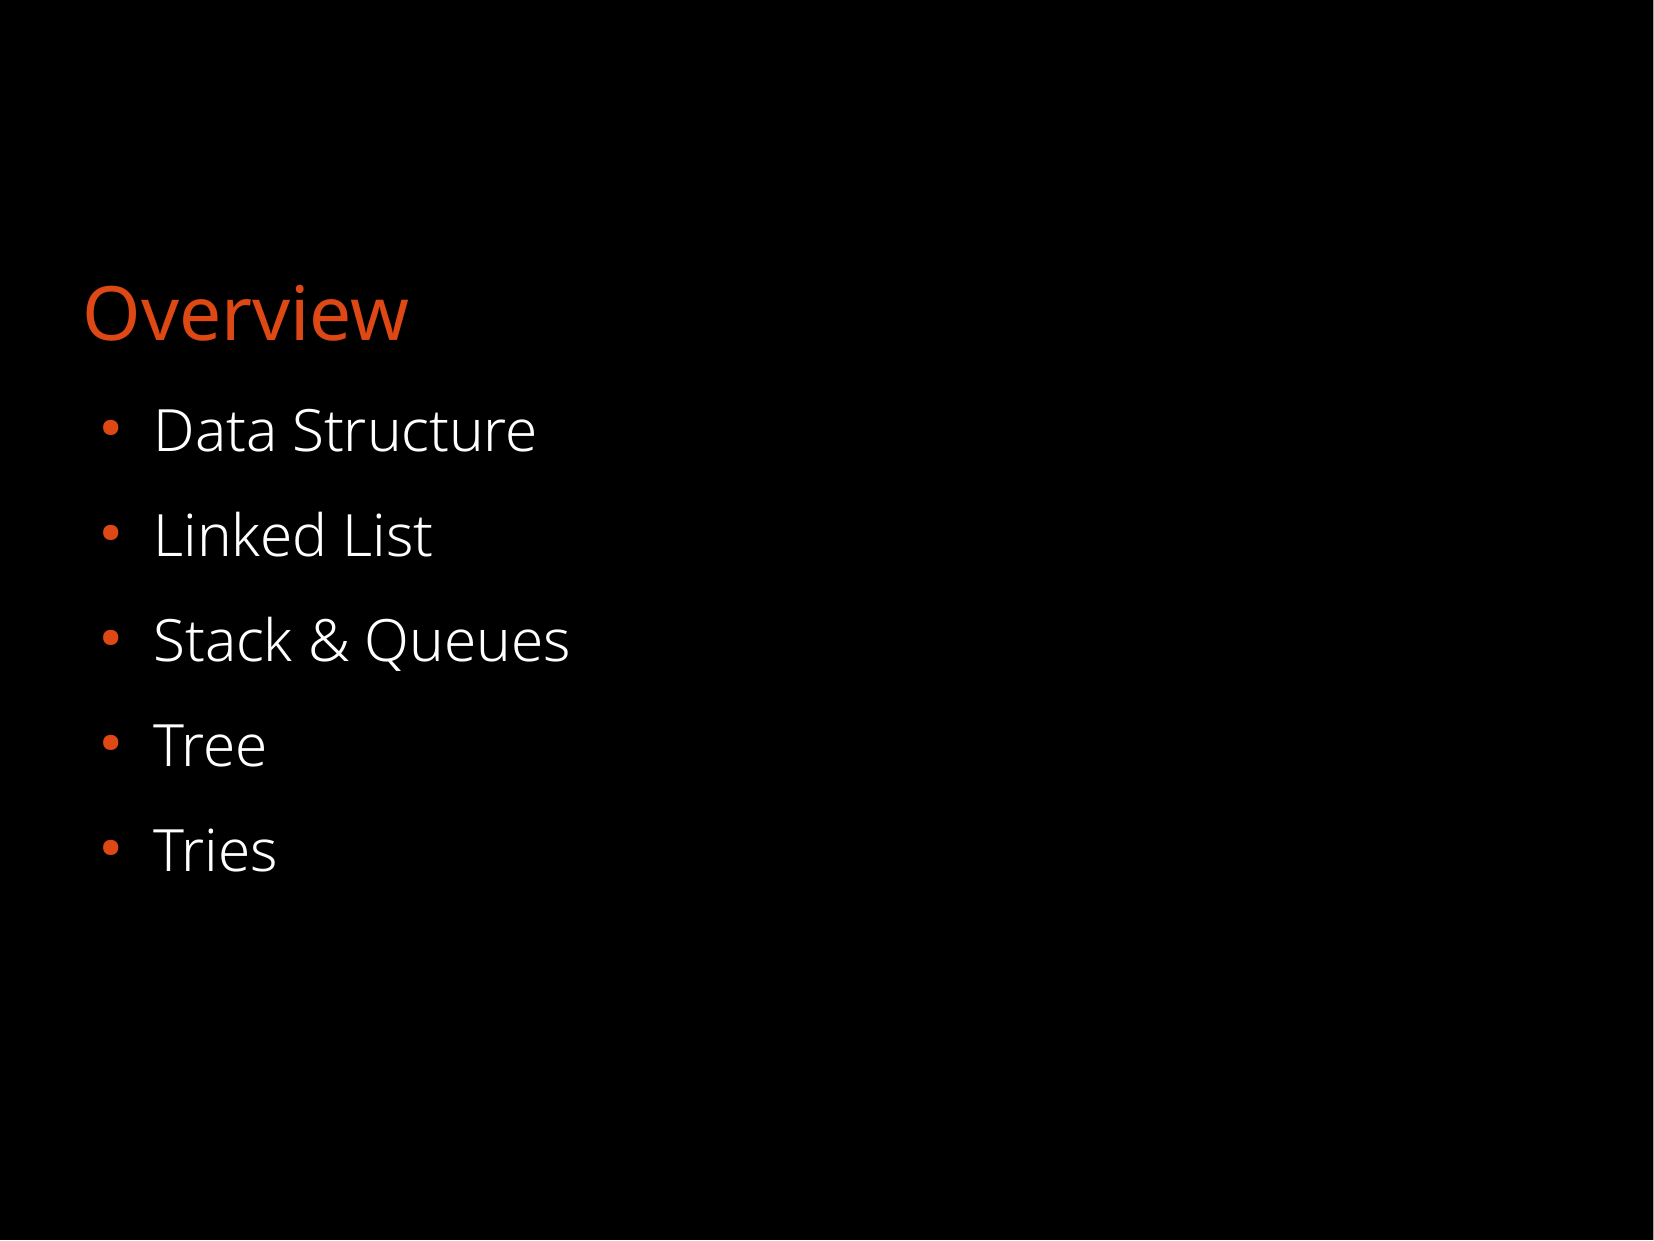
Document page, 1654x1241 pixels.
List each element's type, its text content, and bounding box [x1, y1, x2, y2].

list Data Structure Linked List Stack & Queues Tree Tries [82, 389, 1571, 1010]
title Overview [82, 247, 1571, 375]
